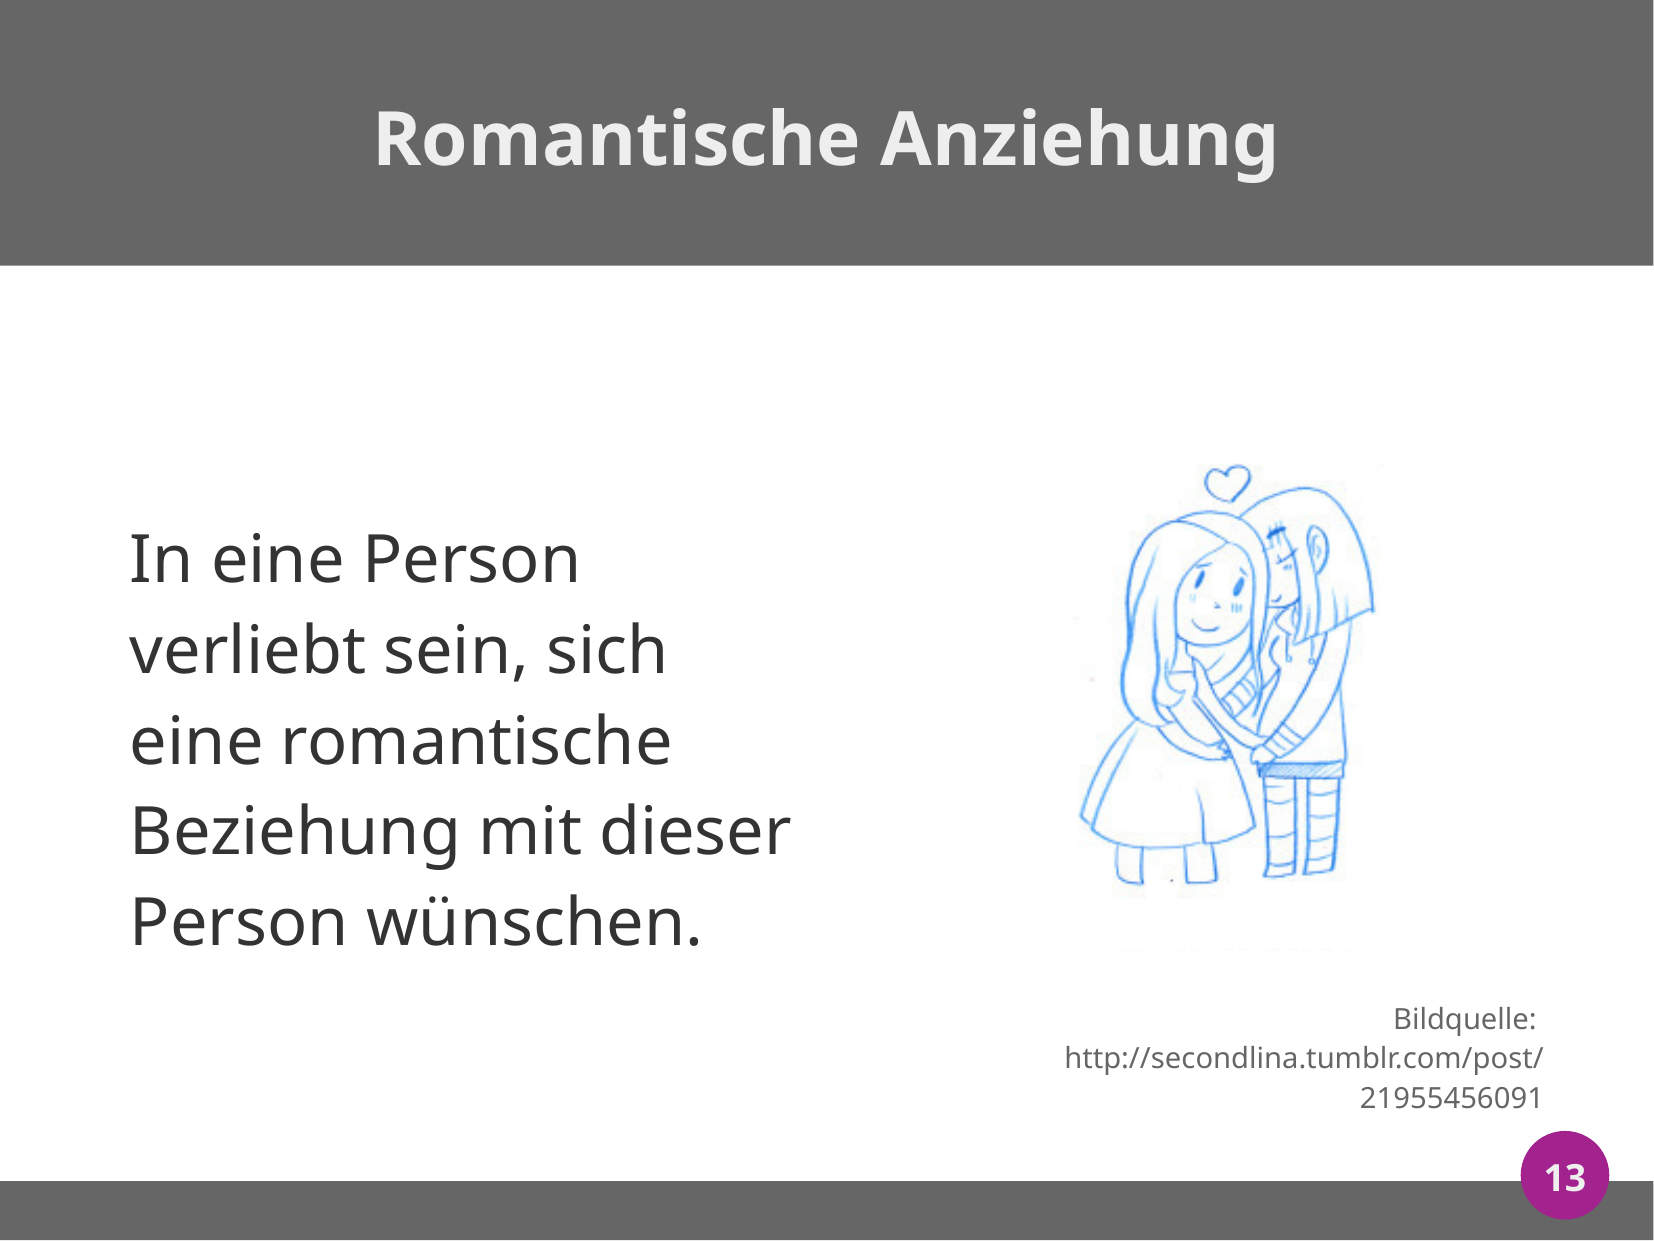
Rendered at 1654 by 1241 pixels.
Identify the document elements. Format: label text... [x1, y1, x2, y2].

text_box Bildquelle: http://secondlina.tumblr.com/post/21955456091 [919, 990, 1560, 1099]
picture [998, 421, 1495, 951]
title Romantische Anziehung [59, 11, 1595, 260]
list In eine Person verliebt sein, sich eine romantische Beziehung mit dieser Person wünschen. [59, 324, 809, 1152]
